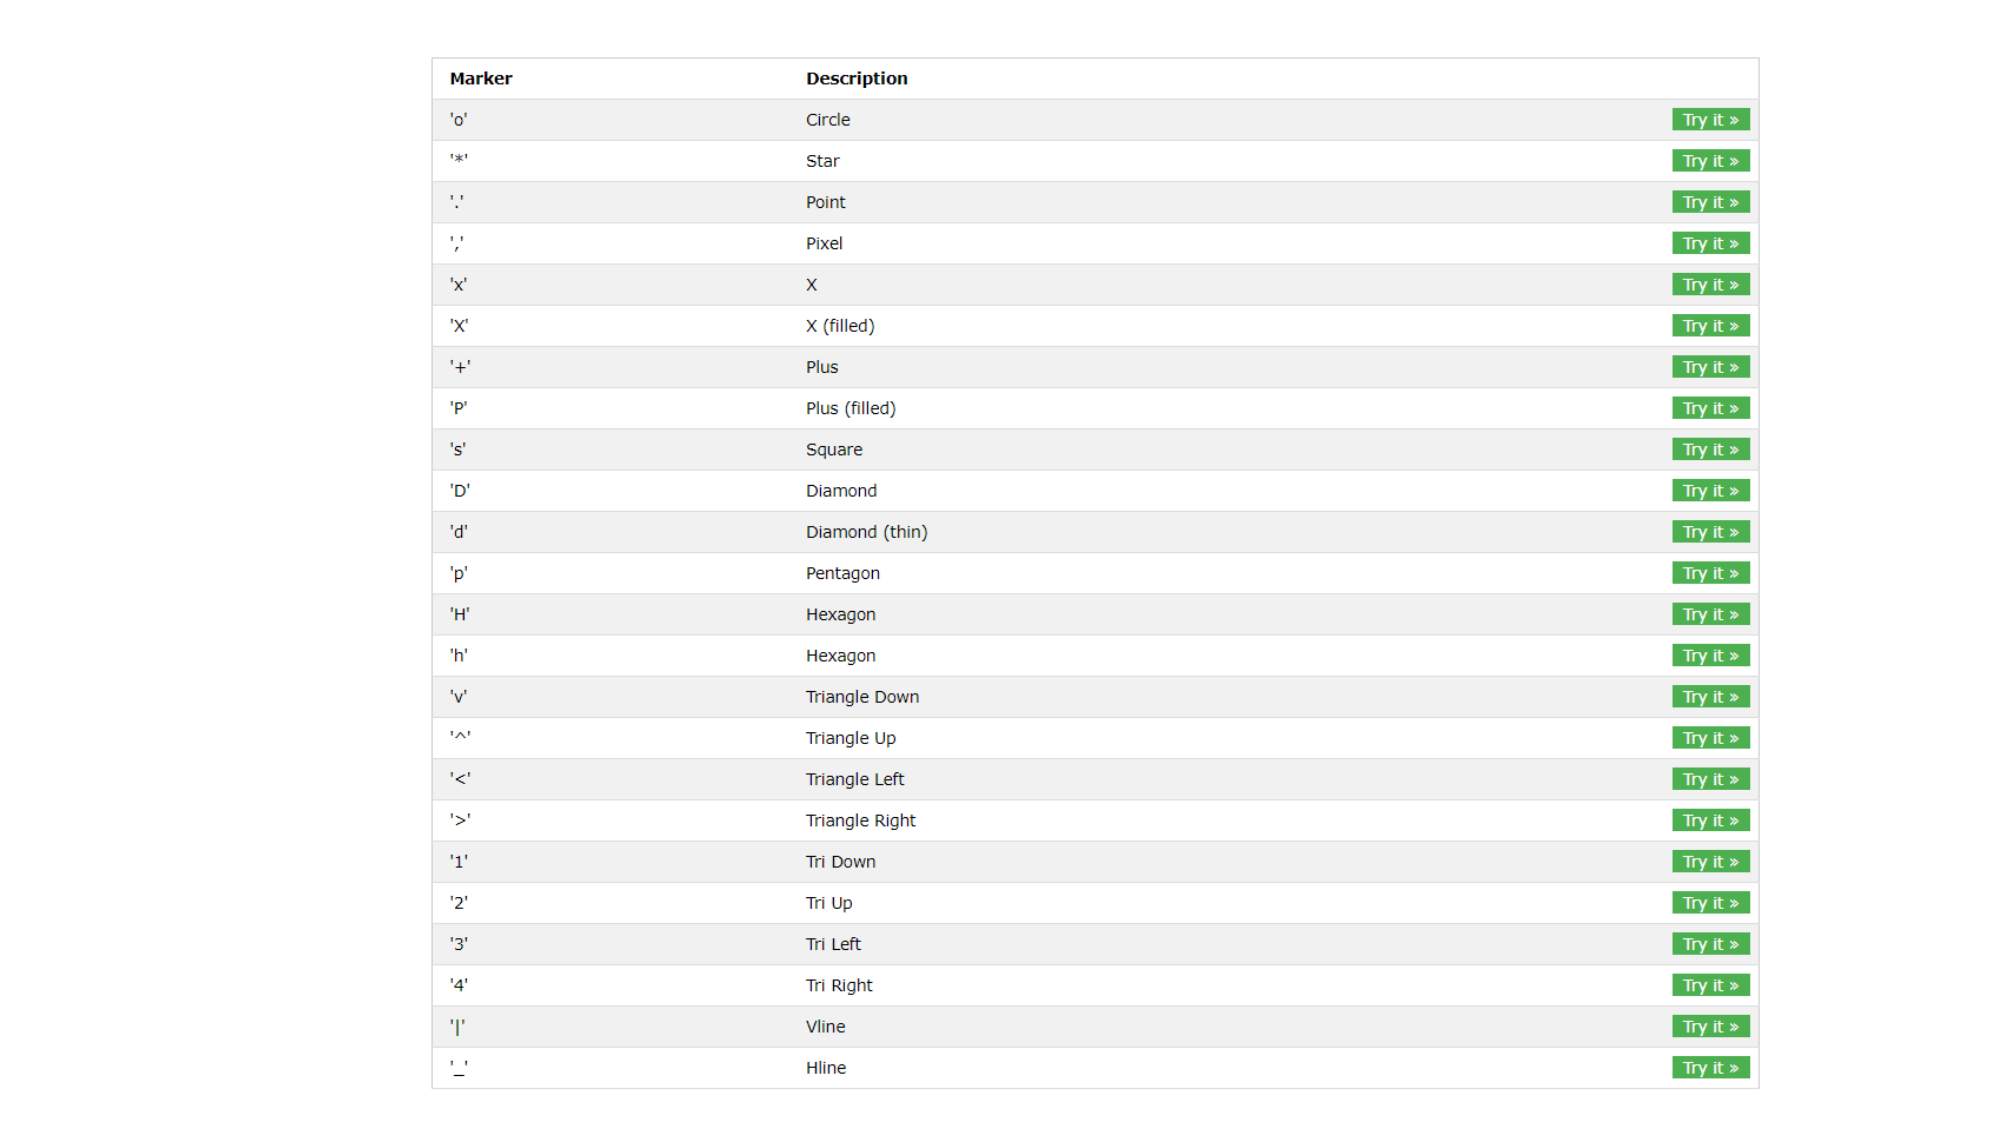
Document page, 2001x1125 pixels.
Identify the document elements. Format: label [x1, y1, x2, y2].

picture [421, 48, 1768, 1095]
